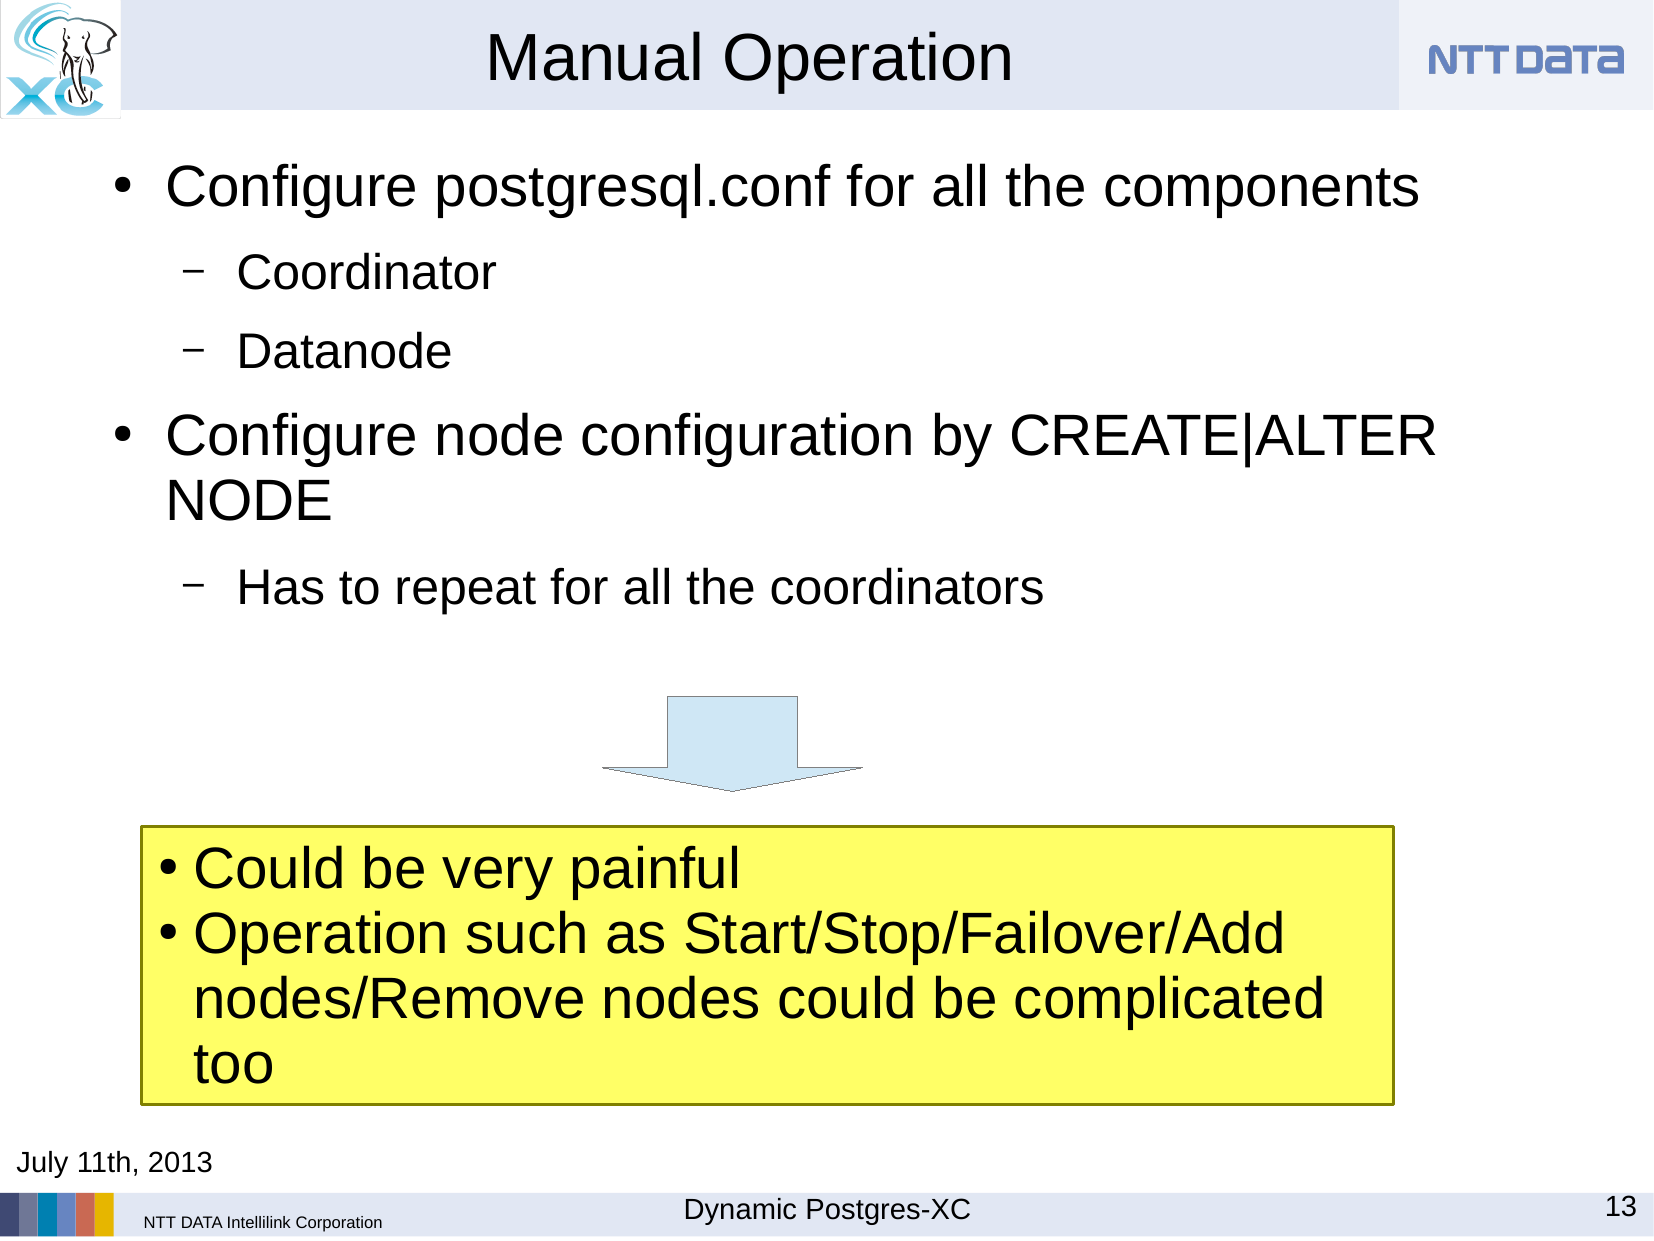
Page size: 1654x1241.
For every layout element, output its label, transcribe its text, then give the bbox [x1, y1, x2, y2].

picture [0, 0, 121, 119]
title Manual Operation [120, 3, 1399, 110]
picture [1429, 45, 1624, 74]
text_box [602, 696, 863, 792]
text_box Could be very painful Operation such as Start/Stop/Failover/Add nodes/Remove nodes could be complicated too [141, 826, 1394, 1105]
list Configure postgresql.conf for all the components Coordinator Datanode Configure node configuration by CREATE|ALTER NODE Has to repeat for all the coordinators [94, 153, 1583, 780]
